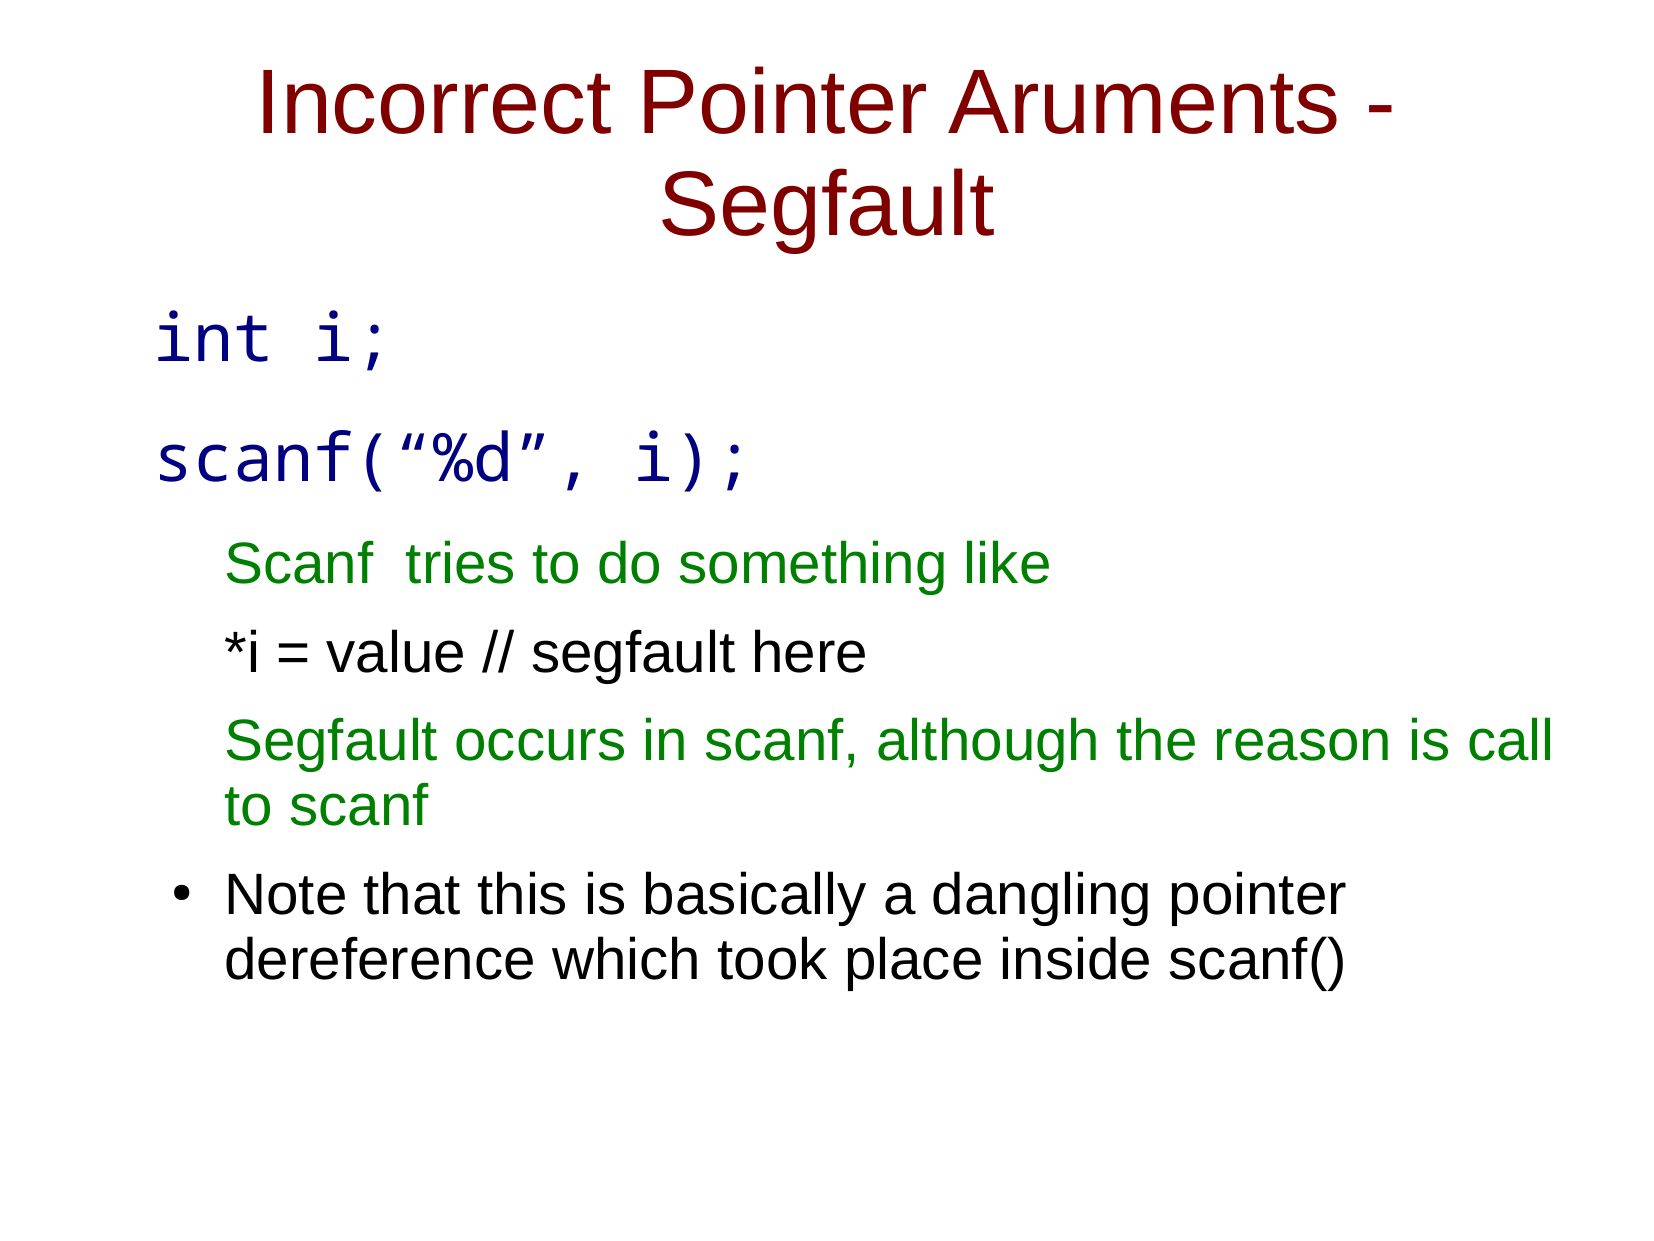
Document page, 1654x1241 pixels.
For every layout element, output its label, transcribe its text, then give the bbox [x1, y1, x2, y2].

list int i; scanf(“%d”, i); Scanf tries to do something like *i = value // segfault here Segfault occurs in scanf, although the reason is call to scanf Note that this is basically a dangling pointer dereference which took place inside scanf() [82, 290, 1571, 1109]
title Incorrect Pointer Aruments - Segfault [82, 49, 1571, 257]
